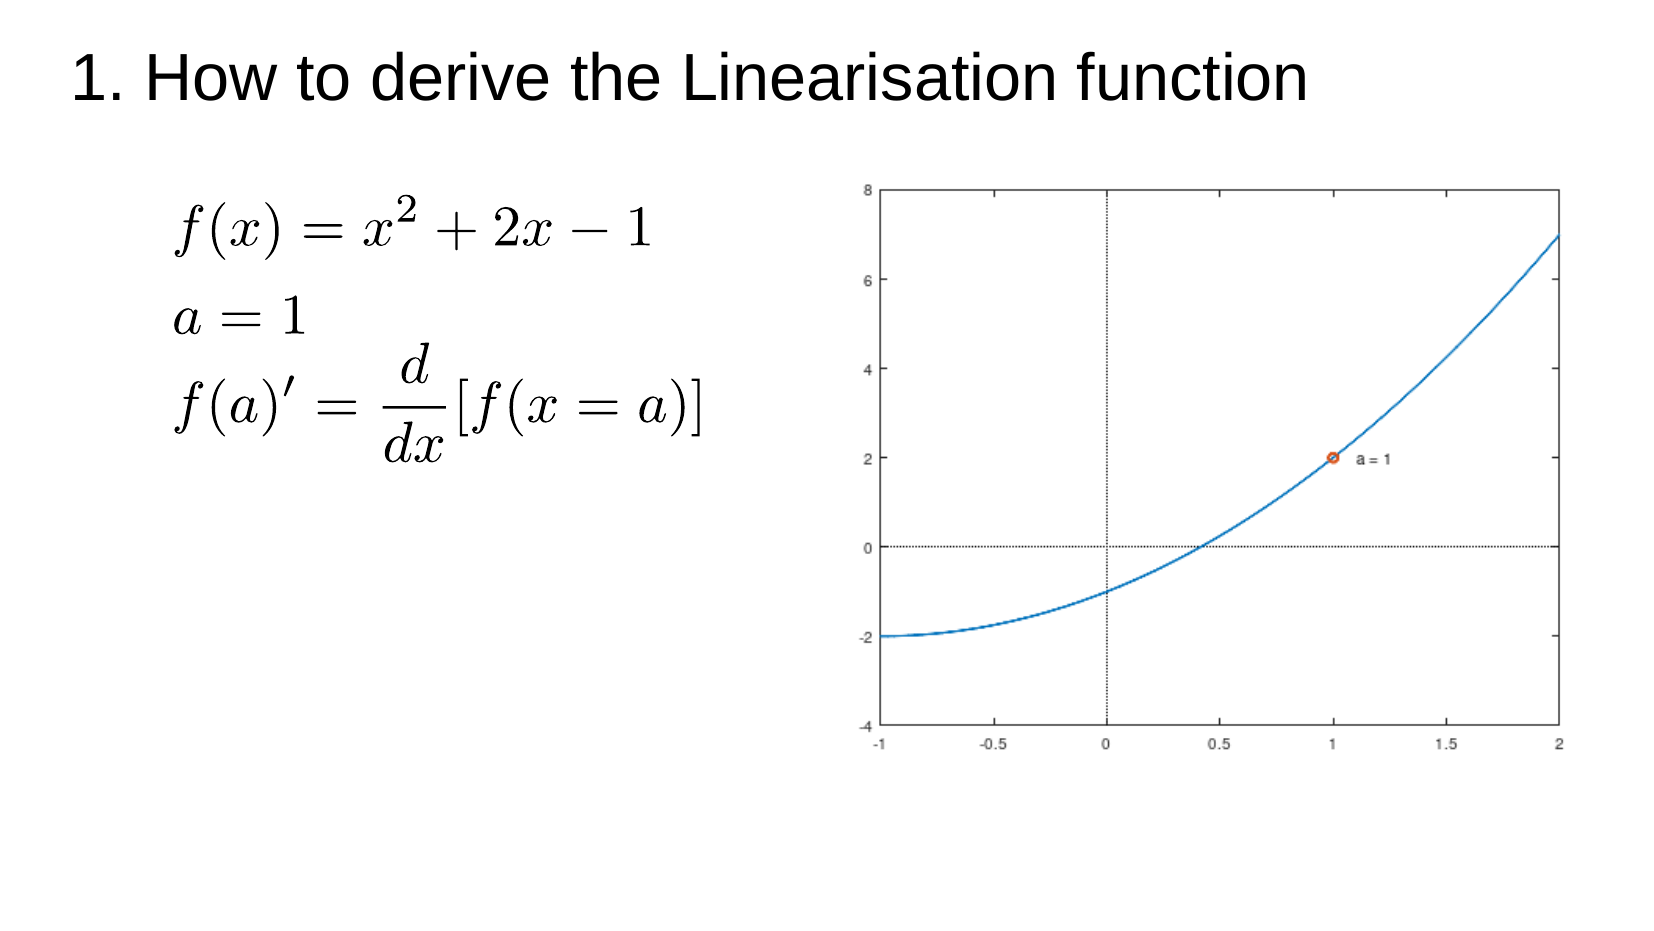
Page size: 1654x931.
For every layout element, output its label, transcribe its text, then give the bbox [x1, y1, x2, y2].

text_box [174, 295, 305, 335]
title 1. How to derive the Linearisation function [0, 0, 1654, 156]
text_box [174, 194, 650, 260]
picture [767, 141, 1643, 798]
text_box [174, 342, 700, 463]
